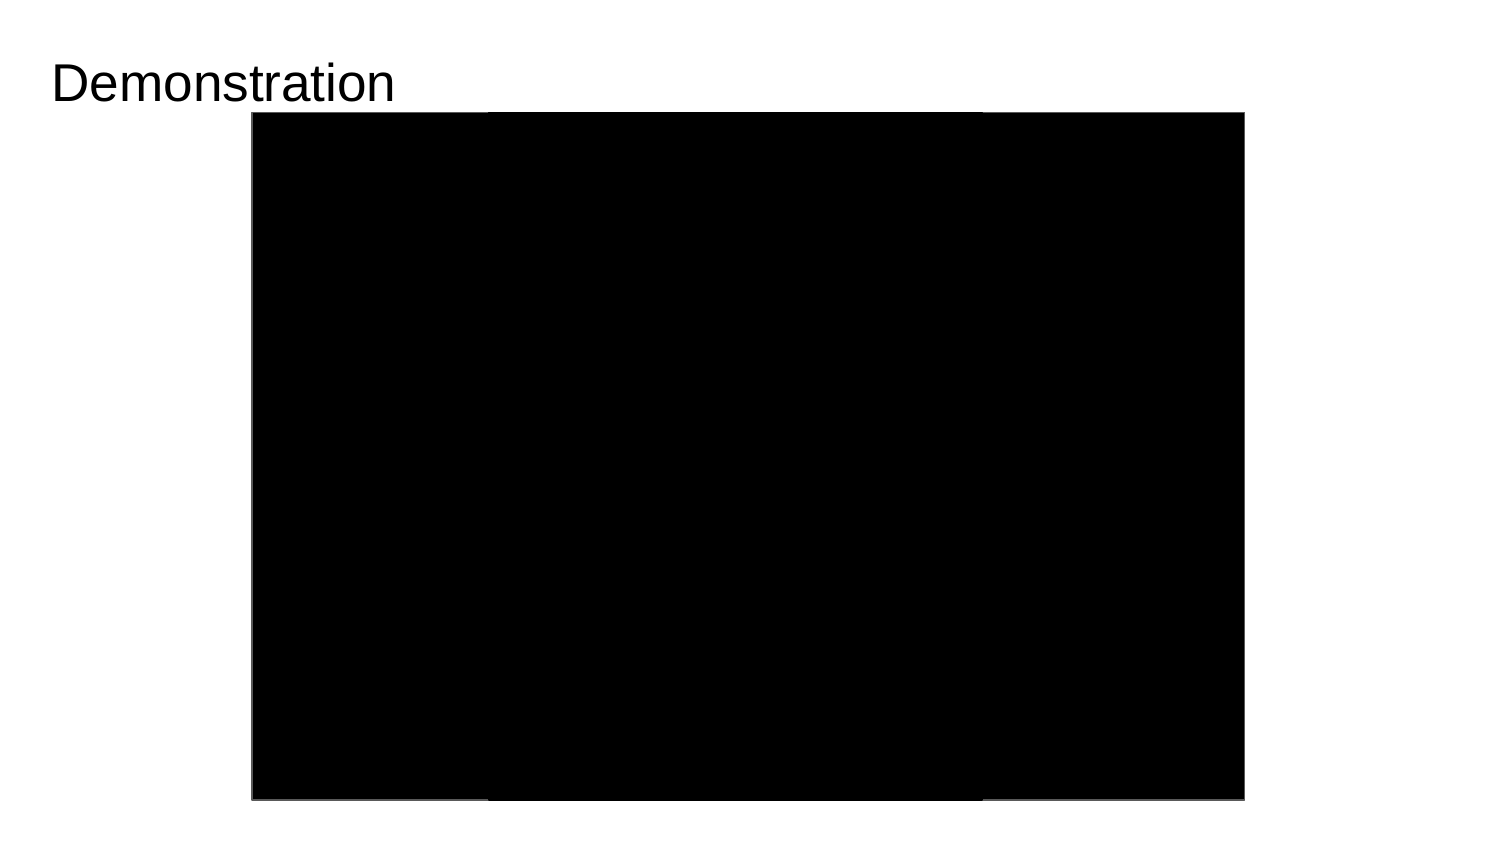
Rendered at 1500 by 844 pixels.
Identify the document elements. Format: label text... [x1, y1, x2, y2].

text_box [251, 112, 1245, 801]
title Demonstration [36, 33, 1435, 128]
